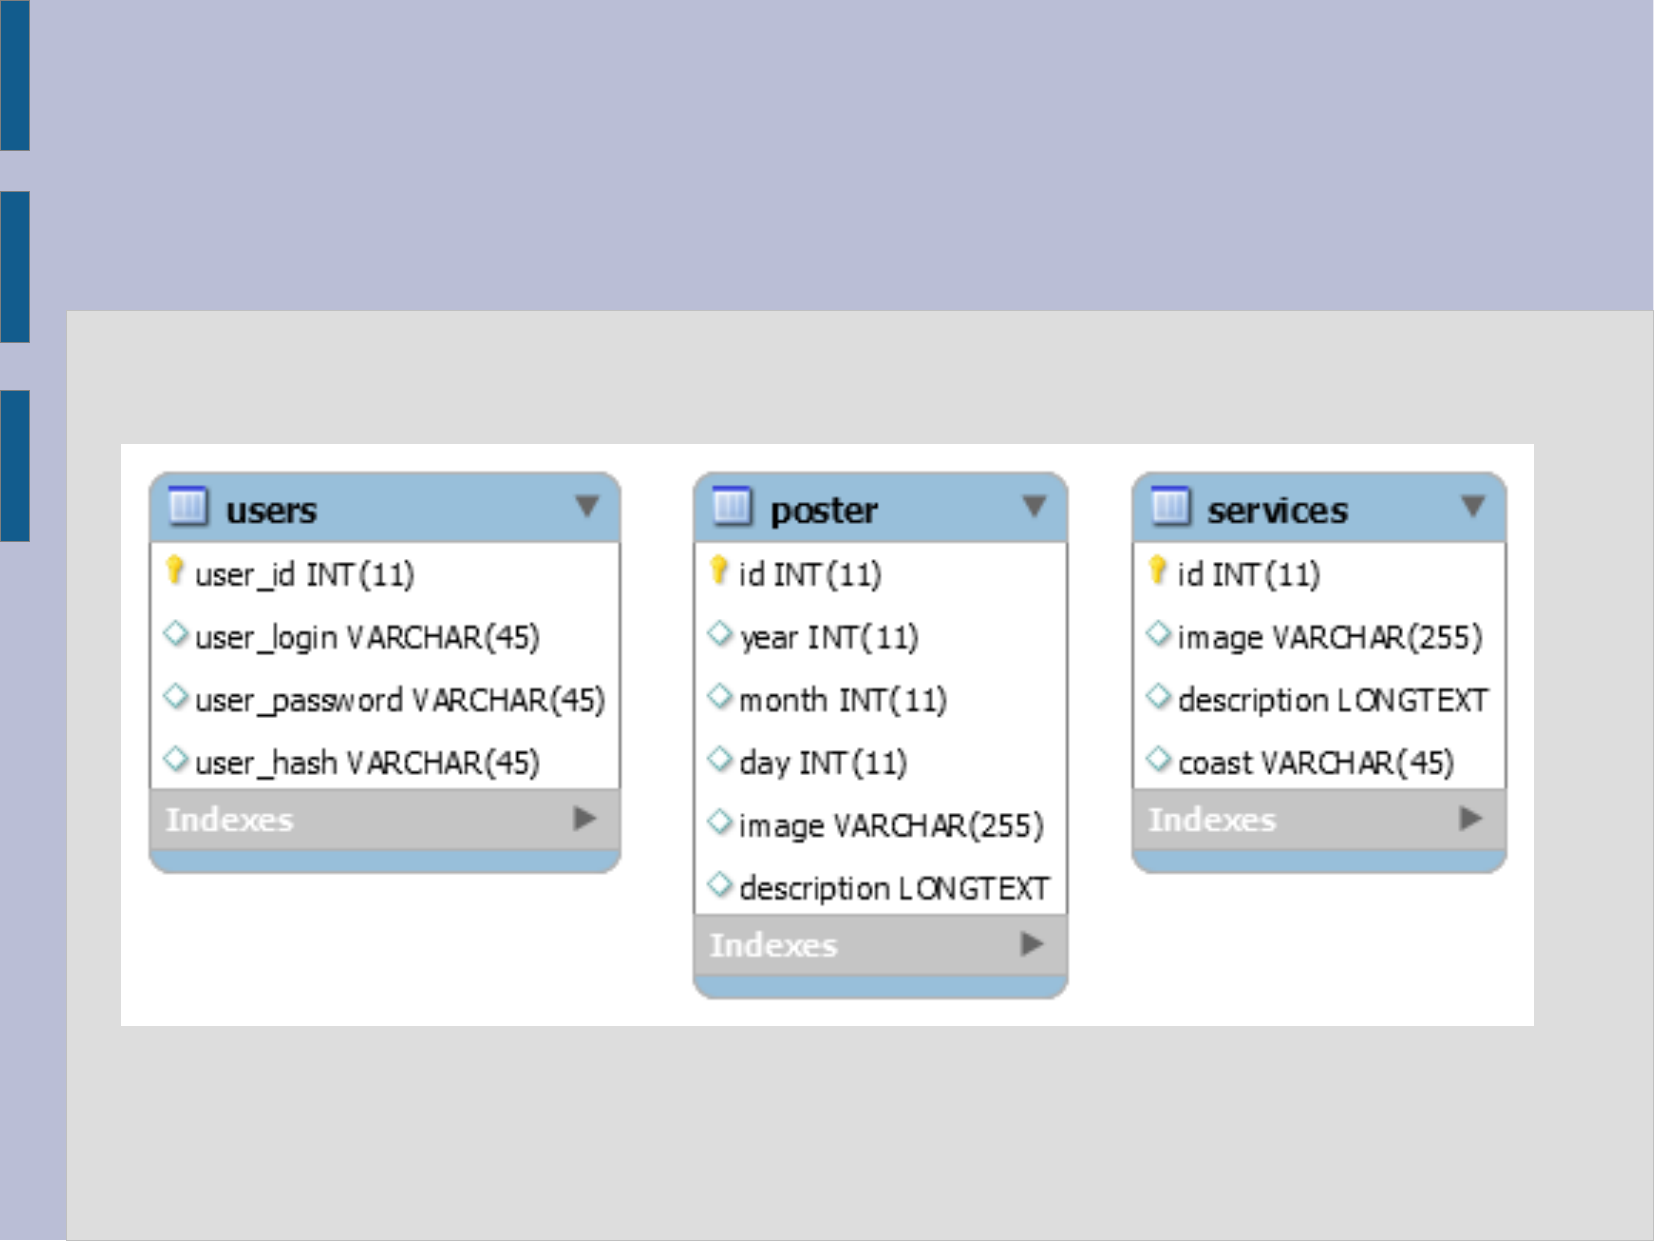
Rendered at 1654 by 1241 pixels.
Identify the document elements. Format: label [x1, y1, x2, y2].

picture [121, 444, 1534, 1026]
